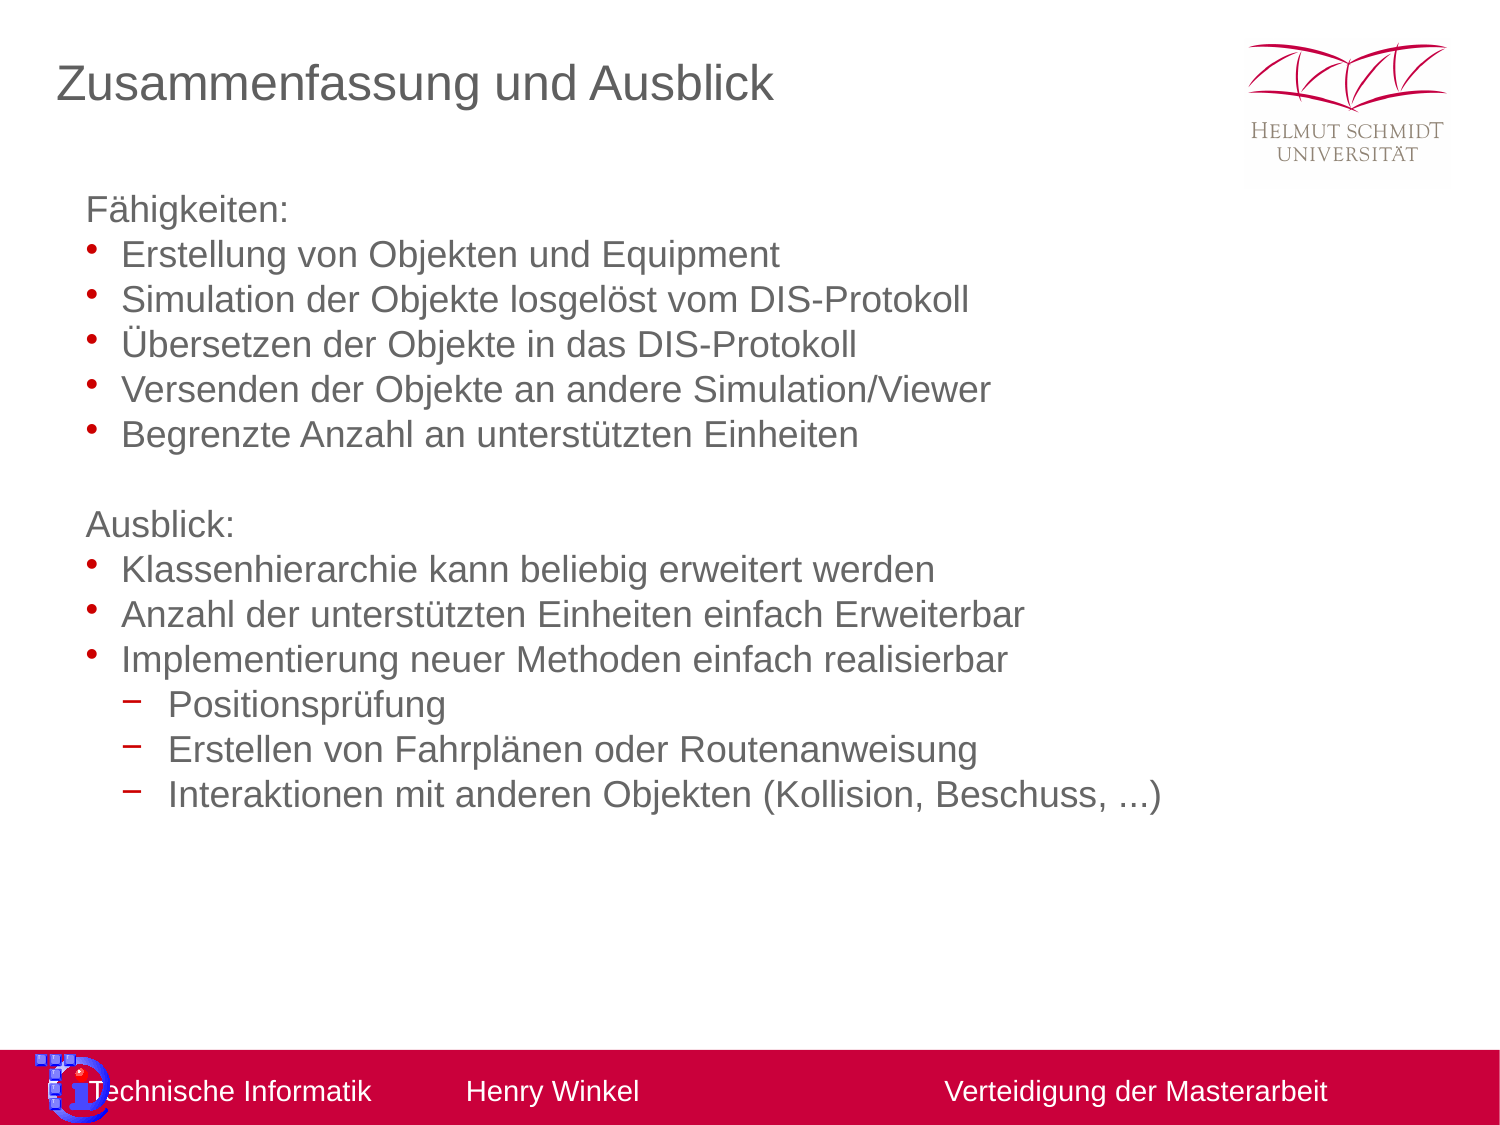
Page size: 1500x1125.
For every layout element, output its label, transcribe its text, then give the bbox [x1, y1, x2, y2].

picture [1244, 38, 1451, 189]
text_box Zusammenfassung und Ausblick [41, 42, 1223, 161]
text_box Fähigkeiten: Erstellung von Objekten und Equipment Simulation der Objekte losgelöst vom DIS-Protokoll Übersetzen der Objekte in das DIS-Protokoll Versenden der Objekte an andere Simulation/Viewer Begrenzte Anzahl an unterstützten Einheiten Ausblick: Klassenhierarchie kann beliebig erweitert werden Anzahl der unterstützten Einheiten einfach Erweiterbar Implementierung neuer Methoden einfach realisierbar Positionsprüfung Erstellen von Fahrplänen oder Routenanweisung Interaktionen mit anderen Objekten (Kollision, Beschuss, ...) [70, 177, 1193, 822]
